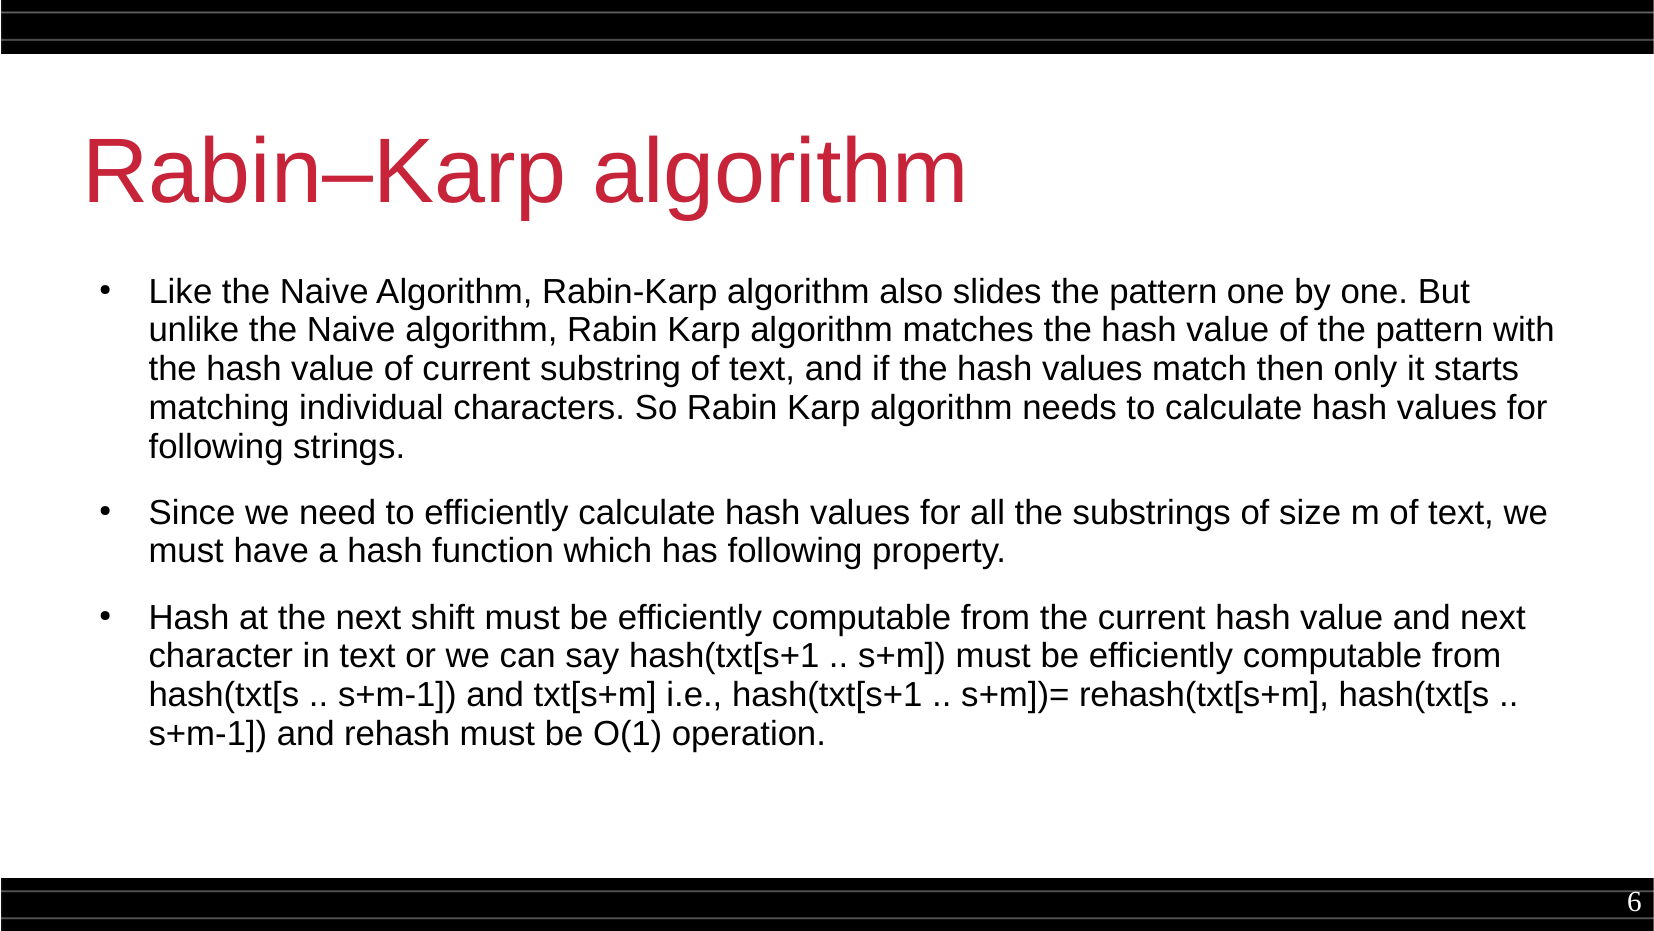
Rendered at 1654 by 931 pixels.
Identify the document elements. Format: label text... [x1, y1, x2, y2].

picture [1, 878, 1654, 931]
picture [1, 0, 1654, 54]
title Rabin–Karp algorithm [82, 92, 1571, 249]
list Like the Naive Algorithm, Rabin-Karp algorithm also slides the pattern one by one. But unlike the Naive algorithm, Rabin Karp algorithm matches the hash value of the pattern with the hash value of current substring of text, and if the hash values match then only it starts matching individual characters. So Rabin Karp algorithm needs to calculate hash values for following strings. Since we need to efficiently calculate hash values for all the substrings of size m of text, we must have a hash function which has following property. Hash at the next shift must be efficiently computable from the current hash value and next character in text or we can say hash(txt[s+1 .. s+m]) must be efficiently computable from hash(txt[s .. s+m-1]) and txt[s+m] i.e., hash(txt[s+1 .. s+m])= rehash(txt[s+m], hash(txt[s .. s+m-1]) and rehash must be O(1) operation. [82, 271, 1571, 758]
